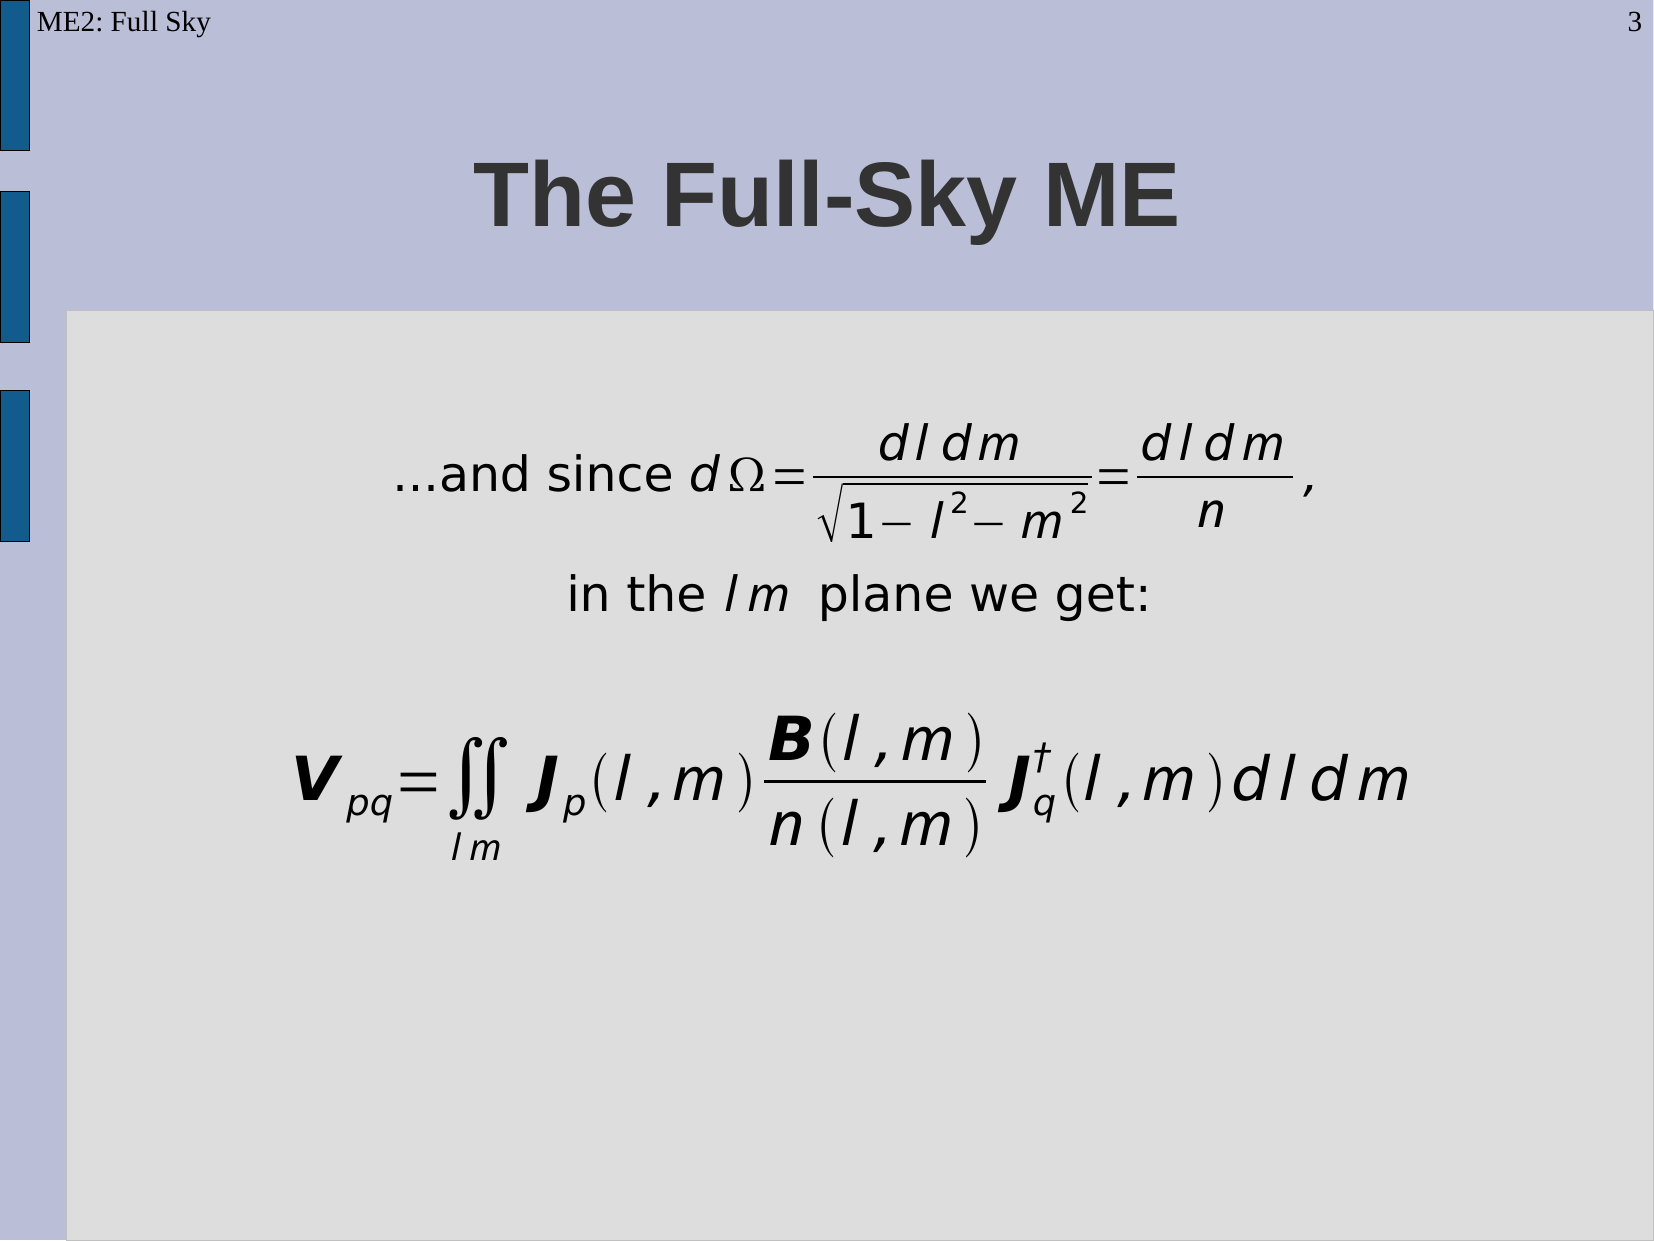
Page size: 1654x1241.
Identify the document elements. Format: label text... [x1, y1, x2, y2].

title The Full-Sky ME [121, 91, 1534, 299]
chart [285, 413, 1418, 1019]
